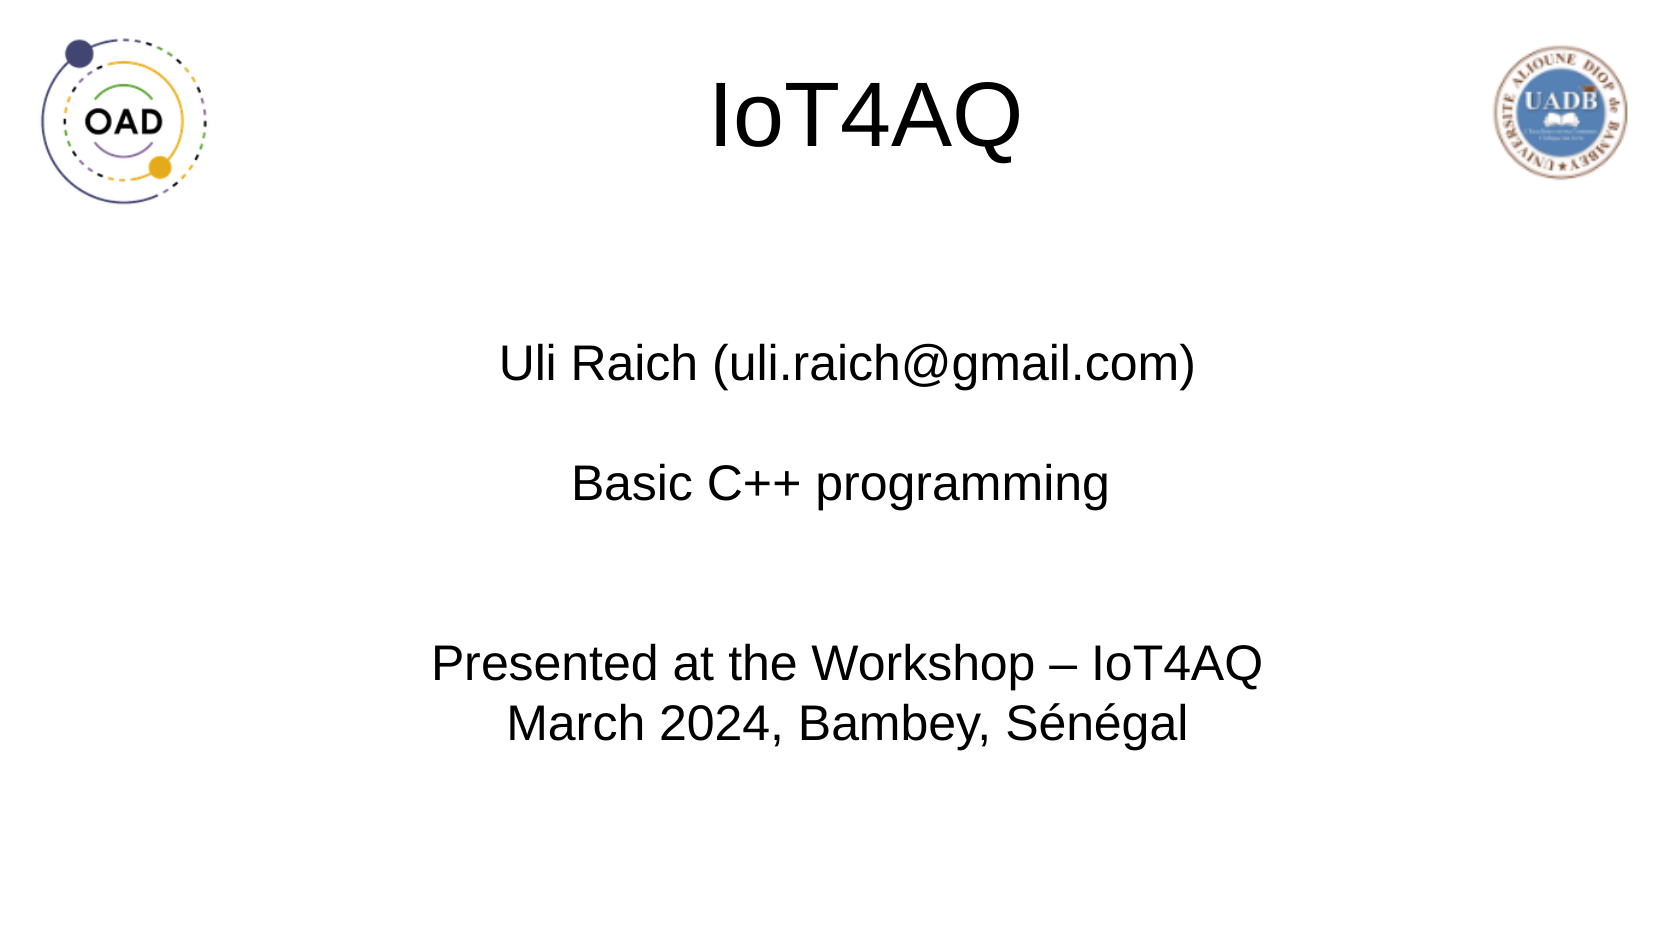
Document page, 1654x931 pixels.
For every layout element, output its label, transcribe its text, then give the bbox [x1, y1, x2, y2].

picture [1482, 37, 1641, 188]
picture [0, 24, 242, 225]
title IoT4AQ [295, 32, 1463, 188]
subtitle Uli Raich (uli.raich@gmail.com) Basic C++ programming Presented at the Workshop – IoT4AQ March 2024, Bambey, Sénégal [82, 217, 1613, 863]
